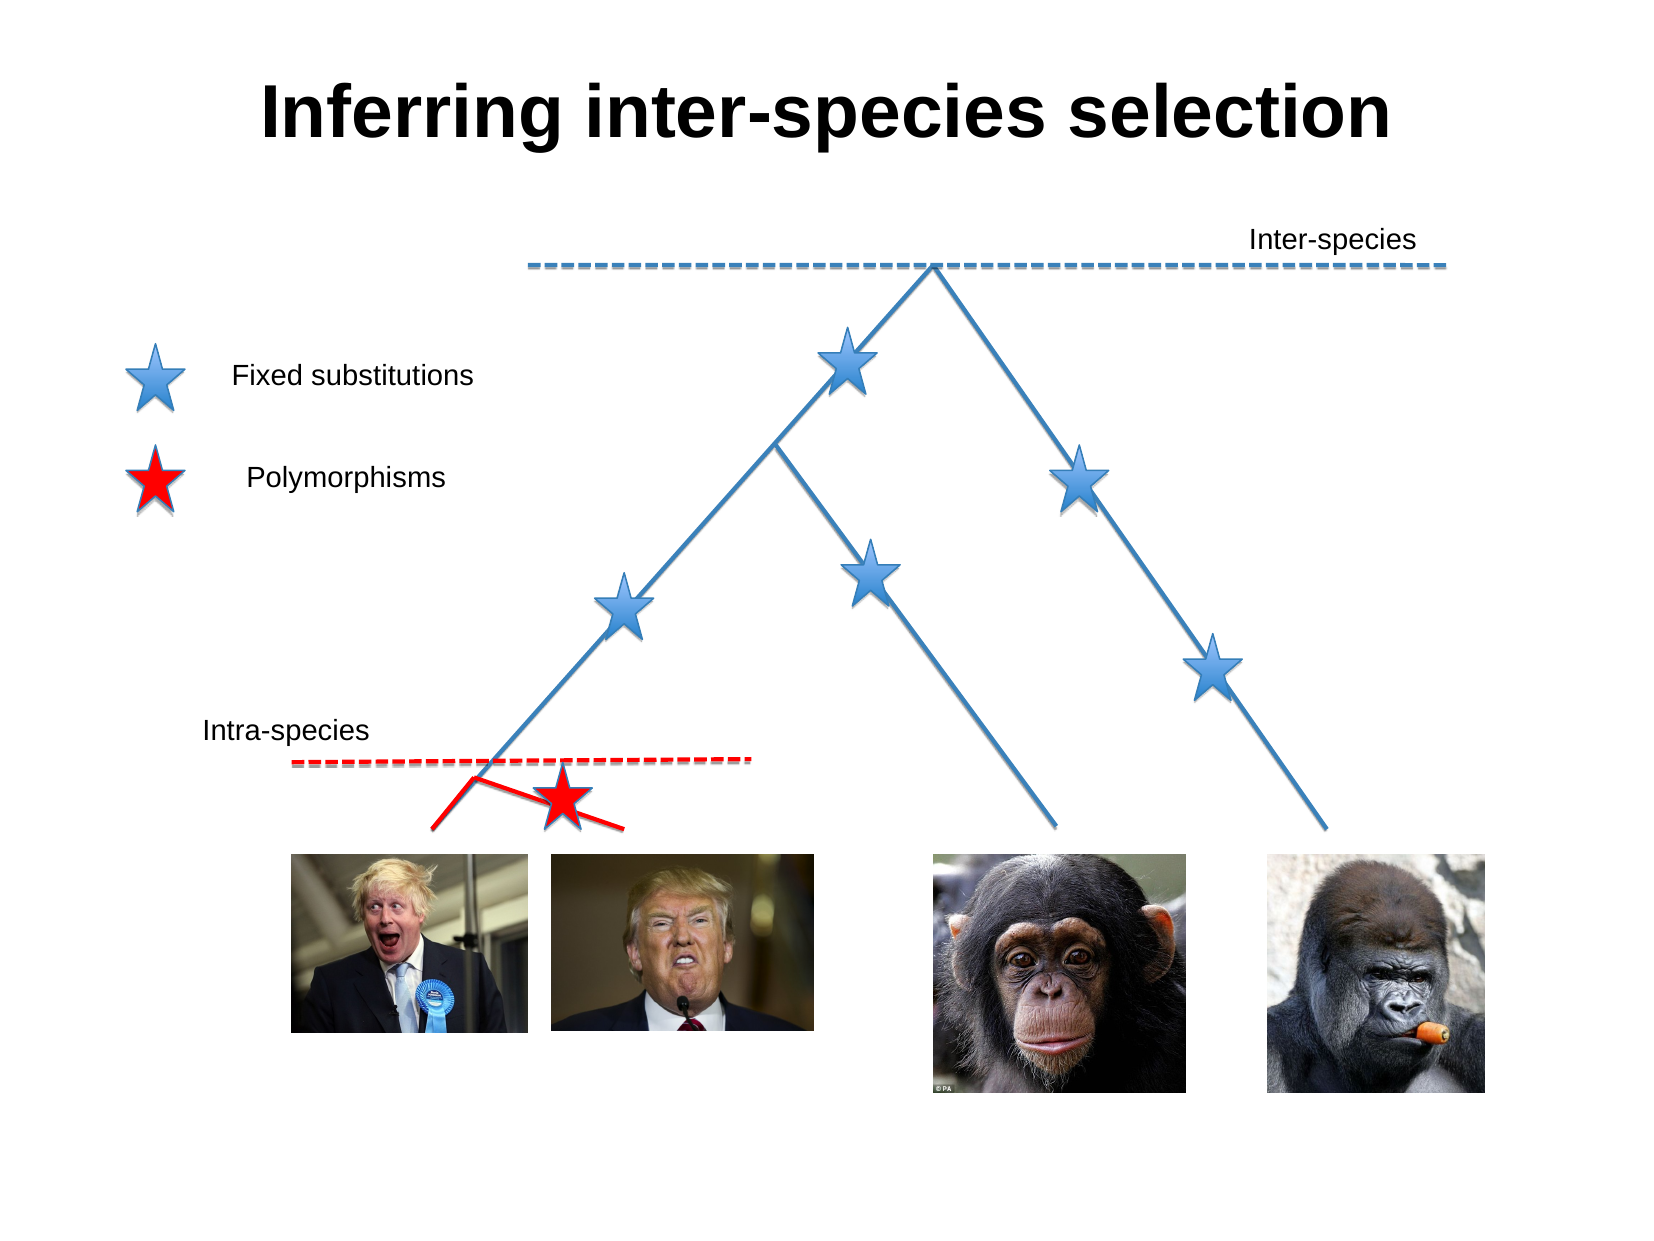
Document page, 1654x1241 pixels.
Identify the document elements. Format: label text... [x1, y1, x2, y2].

text_box Fixed substitutions [216, 348, 490, 399]
text_box [841, 539, 901, 607]
text_box [818, 327, 878, 395]
picture [933, 854, 1186, 1093]
text_box Inter-species [1234, 213, 1432, 264]
text_box Intra-species [187, 704, 386, 754]
picture [291, 854, 528, 1033]
text_box [125, 444, 185, 512]
text_box [594, 572, 654, 640]
text_box [533, 762, 593, 830]
text_box [125, 343, 185, 411]
picture [551, 854, 814, 1031]
text_box Polymorphisms [231, 450, 462, 501]
title Inferring inter-species selection [82, 4, 1571, 211]
picture [1267, 854, 1485, 1093]
text_box [1183, 633, 1243, 701]
text_box [1049, 444, 1109, 512]
